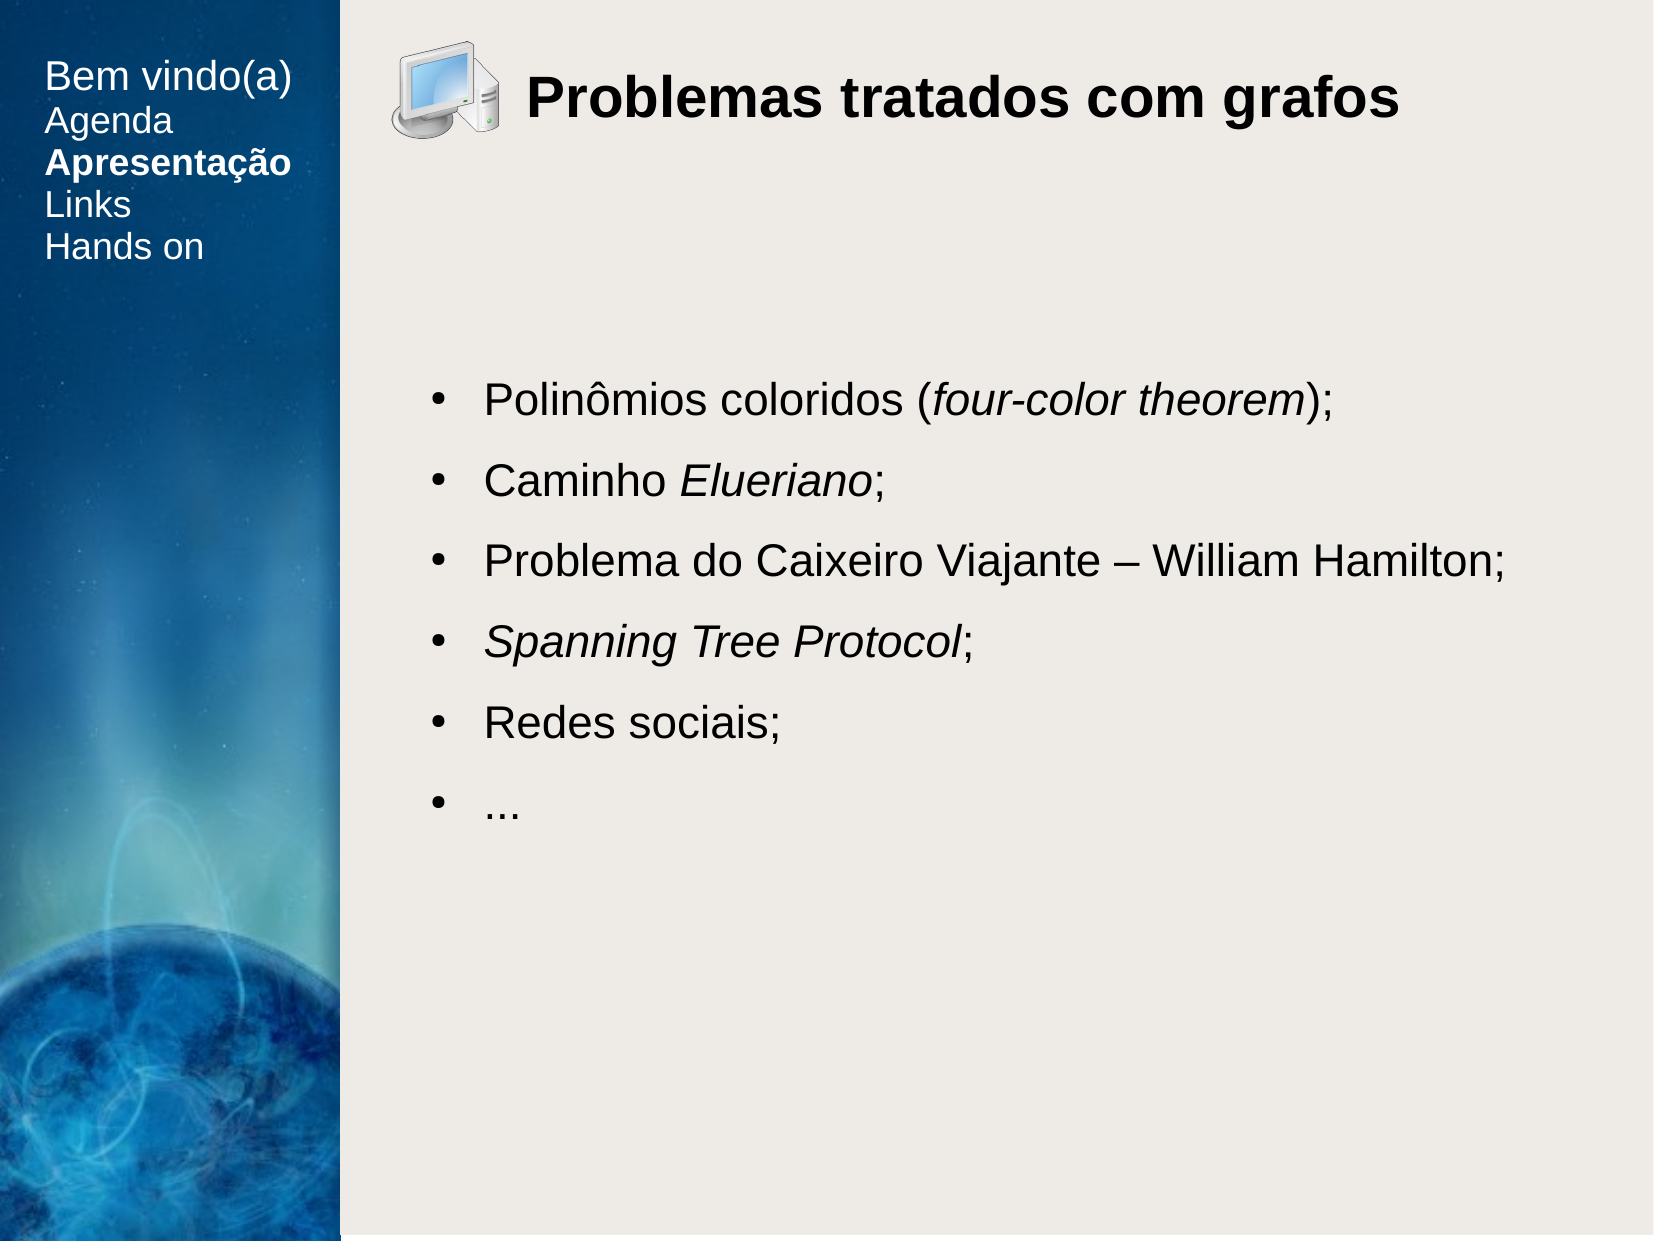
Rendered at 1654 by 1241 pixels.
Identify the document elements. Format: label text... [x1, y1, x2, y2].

list Polinômios coloridos (four-color theorem); Caminho Elueriano; Problema do Caixeiro Viajante – William Hamilton; Spanning Tree Protocol; Redes sociais; ... [395, 373, 1612, 829]
picture [0, 0, 1654, 1241]
text_box Problemas tratados com grafos [511, 56, 1532, 202]
text_box Bem vindo(a) Agenda Apresentação Links Hands on [29, 45, 327, 313]
